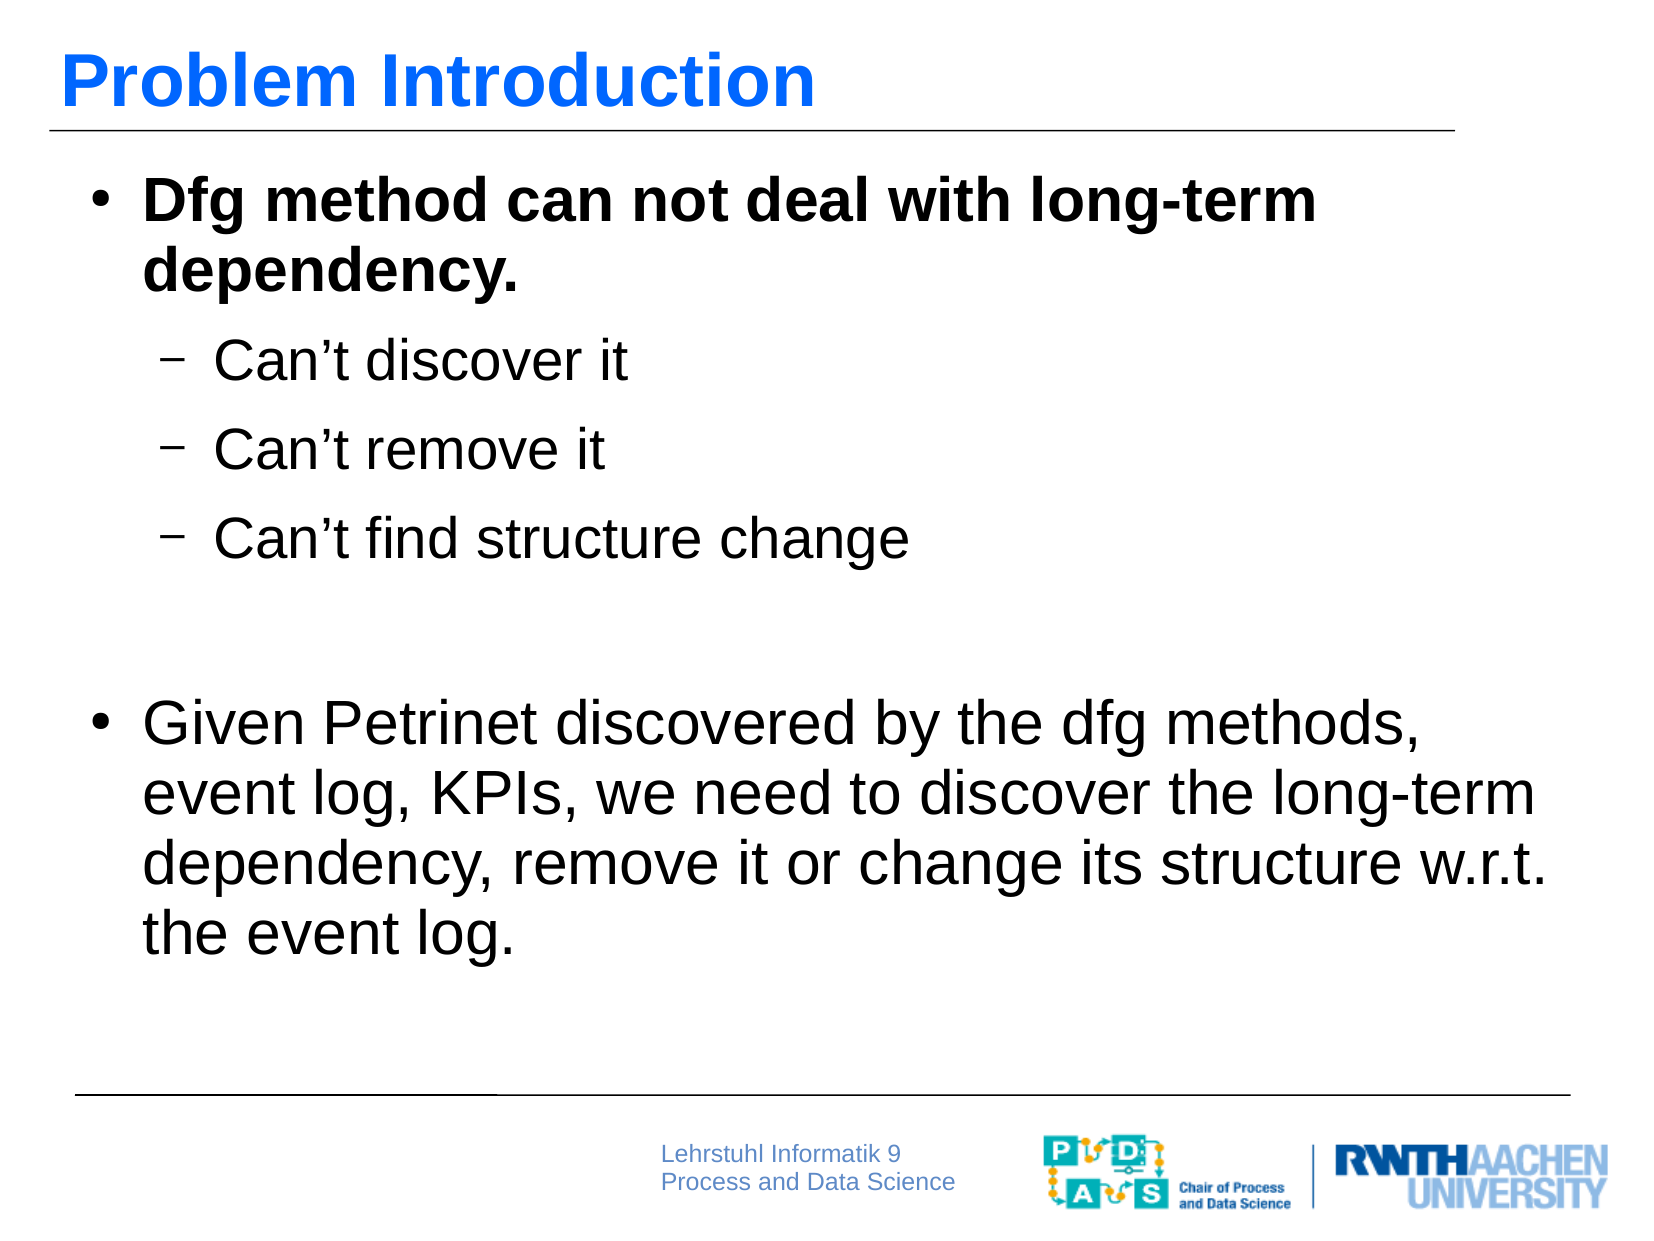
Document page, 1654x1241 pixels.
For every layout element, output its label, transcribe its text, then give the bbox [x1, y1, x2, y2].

title Problem Introduction [60, 30, 1549, 131]
picture [1005, 1090, 1647, 1241]
list Dfg method can not deal with long-term dependency. Can’t discover it Can’t remove it Can’t find structure change Given Petrinet discovered by the dfg methods, event log, KPIs, we need to discover the long-term dependency, remove it or change its structure w.r.t. the event log. [71, 165, 1561, 1021]
